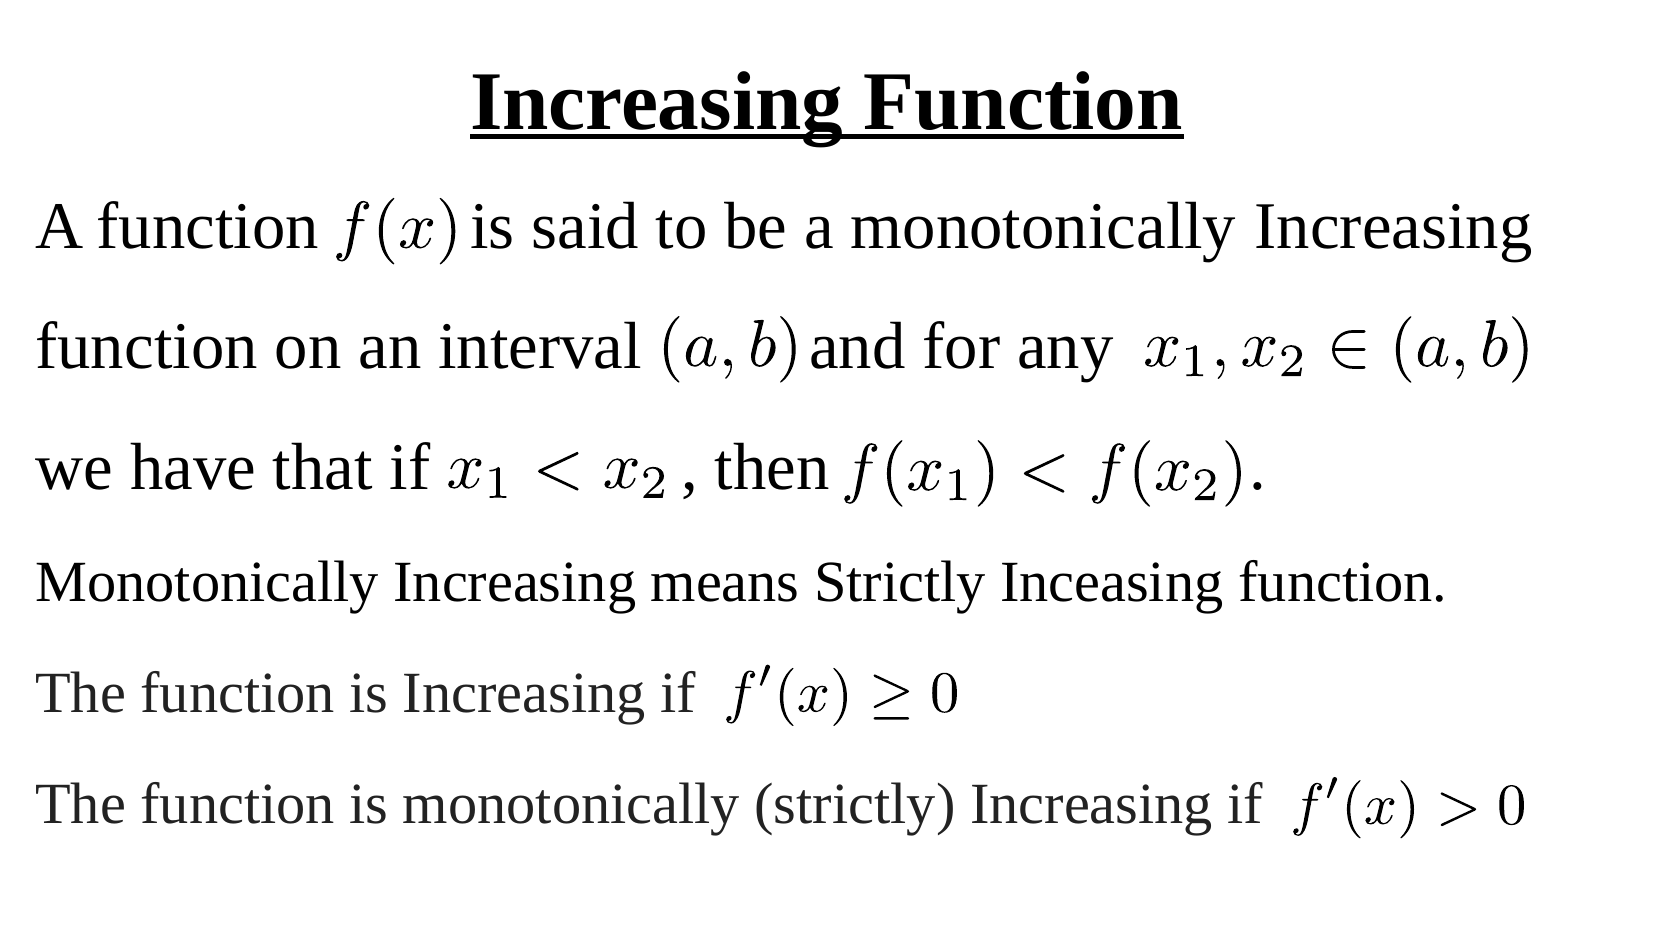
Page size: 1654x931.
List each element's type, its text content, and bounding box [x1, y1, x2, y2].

text_box [335, 197, 456, 265]
text_box [448, 451, 665, 498]
text_box [660, 316, 796, 383]
text_box [844, 440, 1241, 507]
text_box [1145, 316, 1528, 383]
title Increasing Function [82, 37, 1571, 166]
subtitle A function is said to be a monotonically Increasing function on an interval and for any we have that if , then . Monotonically Increasing means Strictly Inceasing function. The function is Increasing if The function is monotonically (strictly) Increasing if [35, 188, 1607, 898]
text_box [1293, 776, 1524, 839]
text_box [726, 664, 957, 727]
